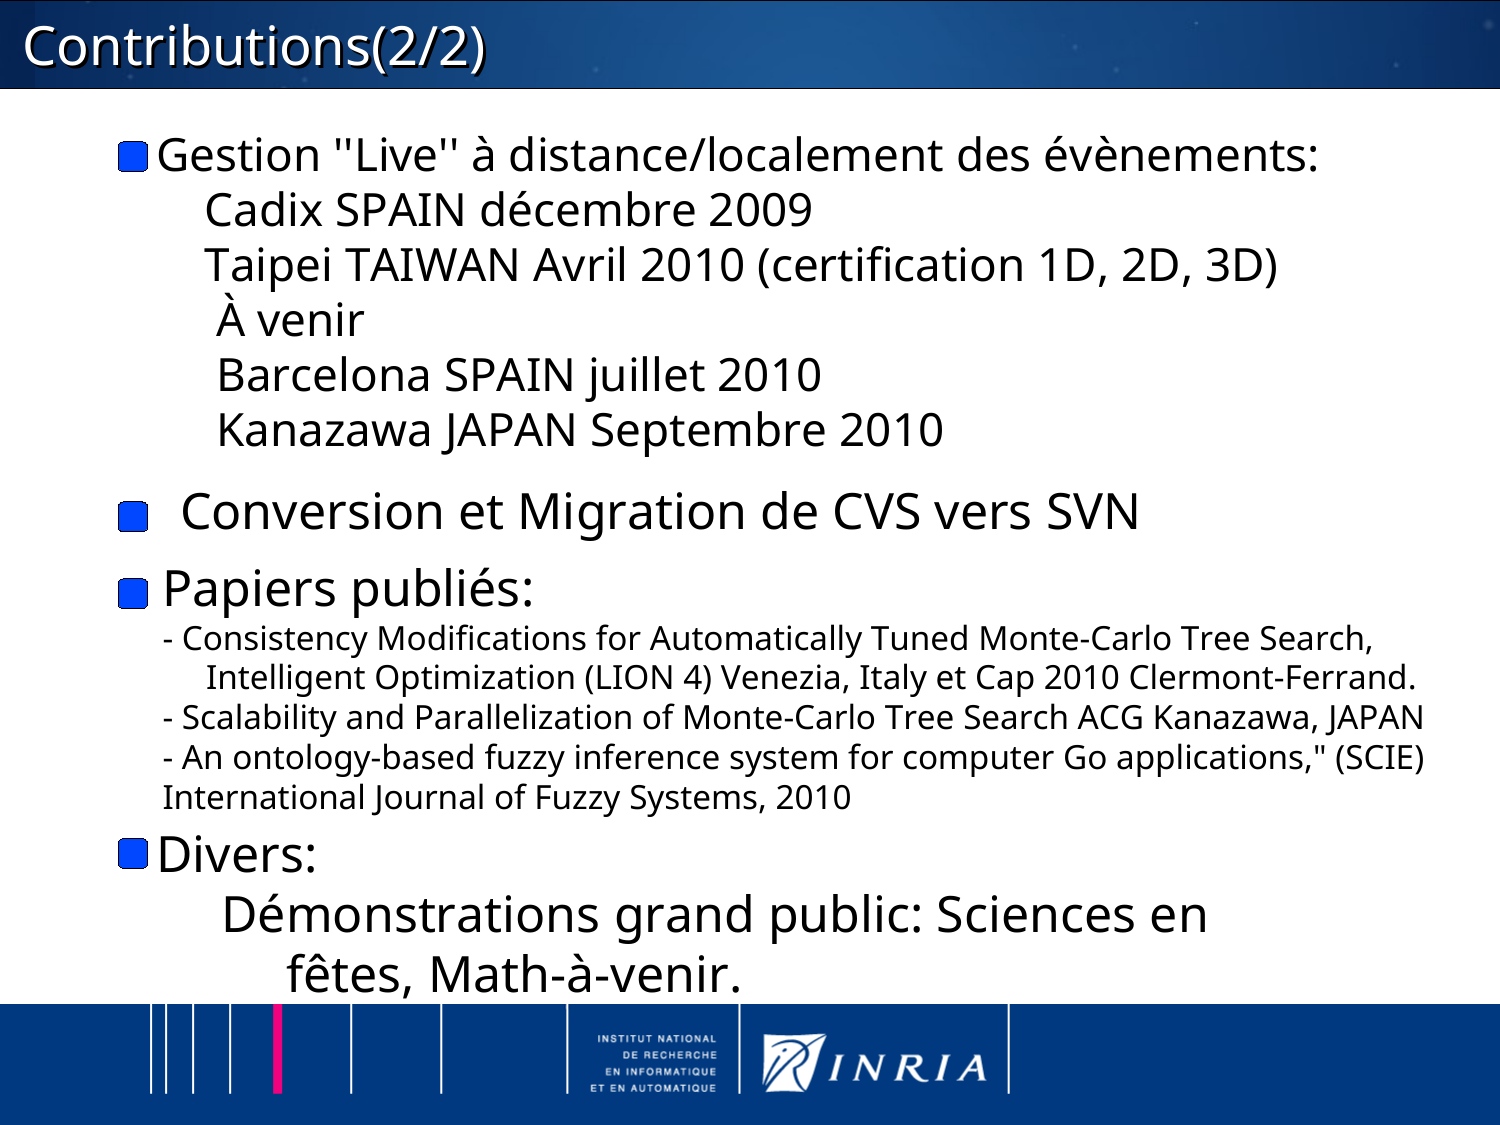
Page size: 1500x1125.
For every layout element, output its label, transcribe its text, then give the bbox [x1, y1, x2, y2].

text_box Divers: Démonstrations grand public: Sciences en fêtes, Math-à-venir. [141, 814, 1353, 1010]
text_box Papiers publiés: - Consistency Modifications for Automatically Tuned Monte-Carlo Tree Search, Intelligent Optimization (LION 4) Venezia, Italy et Cap 2010 Clermont-Ferrand. - Scalability and Parallelization of Monte-Carlo Tree Search ACG Kanazawa, JAPAN - An ontology-based fuzzy inference system for computer Go applications," (SCIE) International Journal of Fuzzy Systems, 2010 [147, 549, 1477, 824]
text_box [118, 838, 141, 869]
text_box [118, 501, 148, 532]
text_box Contributions(2/2) [0, 0, 1500, 89]
text_box Gestion ''Live'' à distance/localement des évènements: Cadix SPAIN décembre 2009 Taipei TAIWAN Avril 2010 (certification 1D, 2D, 3D) À venir Barcelona SPAIN juillet 2010 Kanazawa JAPAN Septembre 2010 [141, 118, 1471, 463]
text_box [118, 141, 148, 172]
picture [0, 1004, 1500, 1125]
text_box Conversion et Migration de CVS vers SVN [165, 472, 1359, 548]
text_box [118, 578, 147, 609]
